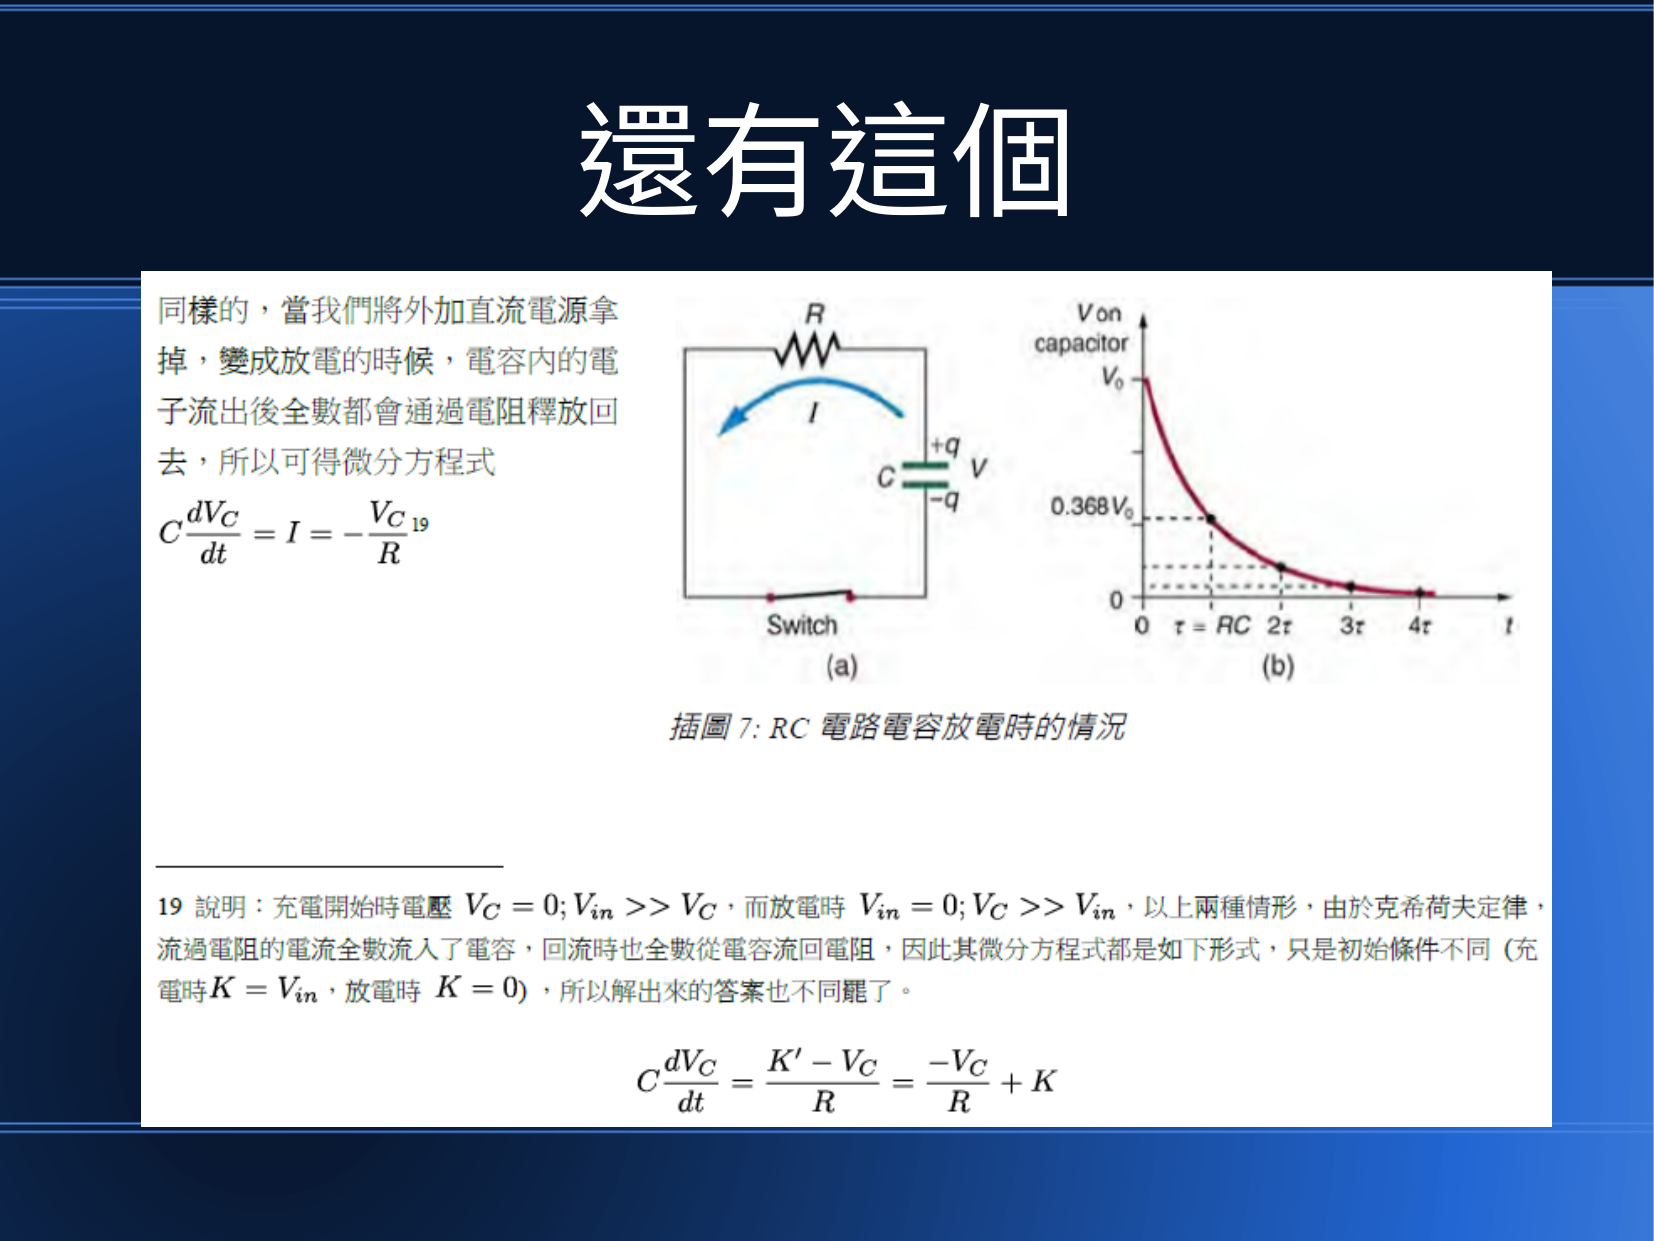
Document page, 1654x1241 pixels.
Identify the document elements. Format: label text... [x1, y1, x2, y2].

title 還有這個 [82, 49, 1571, 257]
picture [0, 0, 1654, 1241]
